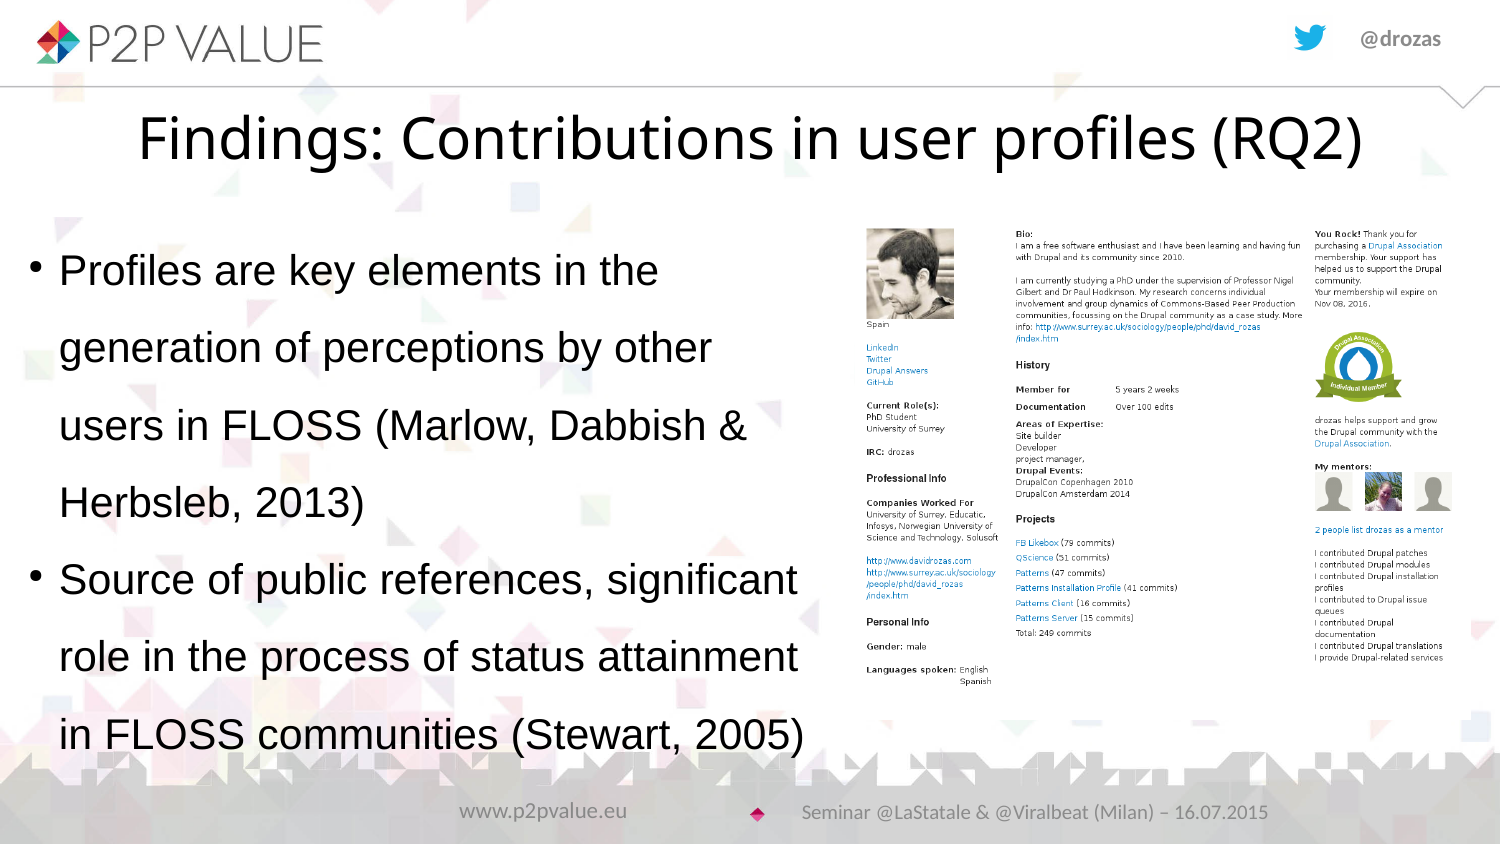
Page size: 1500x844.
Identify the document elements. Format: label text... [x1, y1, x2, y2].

title Findings: Contributions in user profiles (RQ2) [0, 92, 1500, 181]
picture [0, 181, 1500, 844]
text_box Seminar @LaStatale & @Viralbeat (Milan) – 16.07.2015 [788, 788, 1481, 834]
picture [0, 0, 1500, 92]
text_box www.p2pvalue.eu [453, 789, 672, 829]
subtitle Profiles are key elements in the generation of perceptions by other users in FLOSS (Marlow, Dabbish & Herbsleb, 2013) Source of public references, significant role in the process of status attainment in FLOSS communities (Stewart, 2005) [15, 210, 841, 766]
text_box @drozas [1333, 15, 1455, 60]
